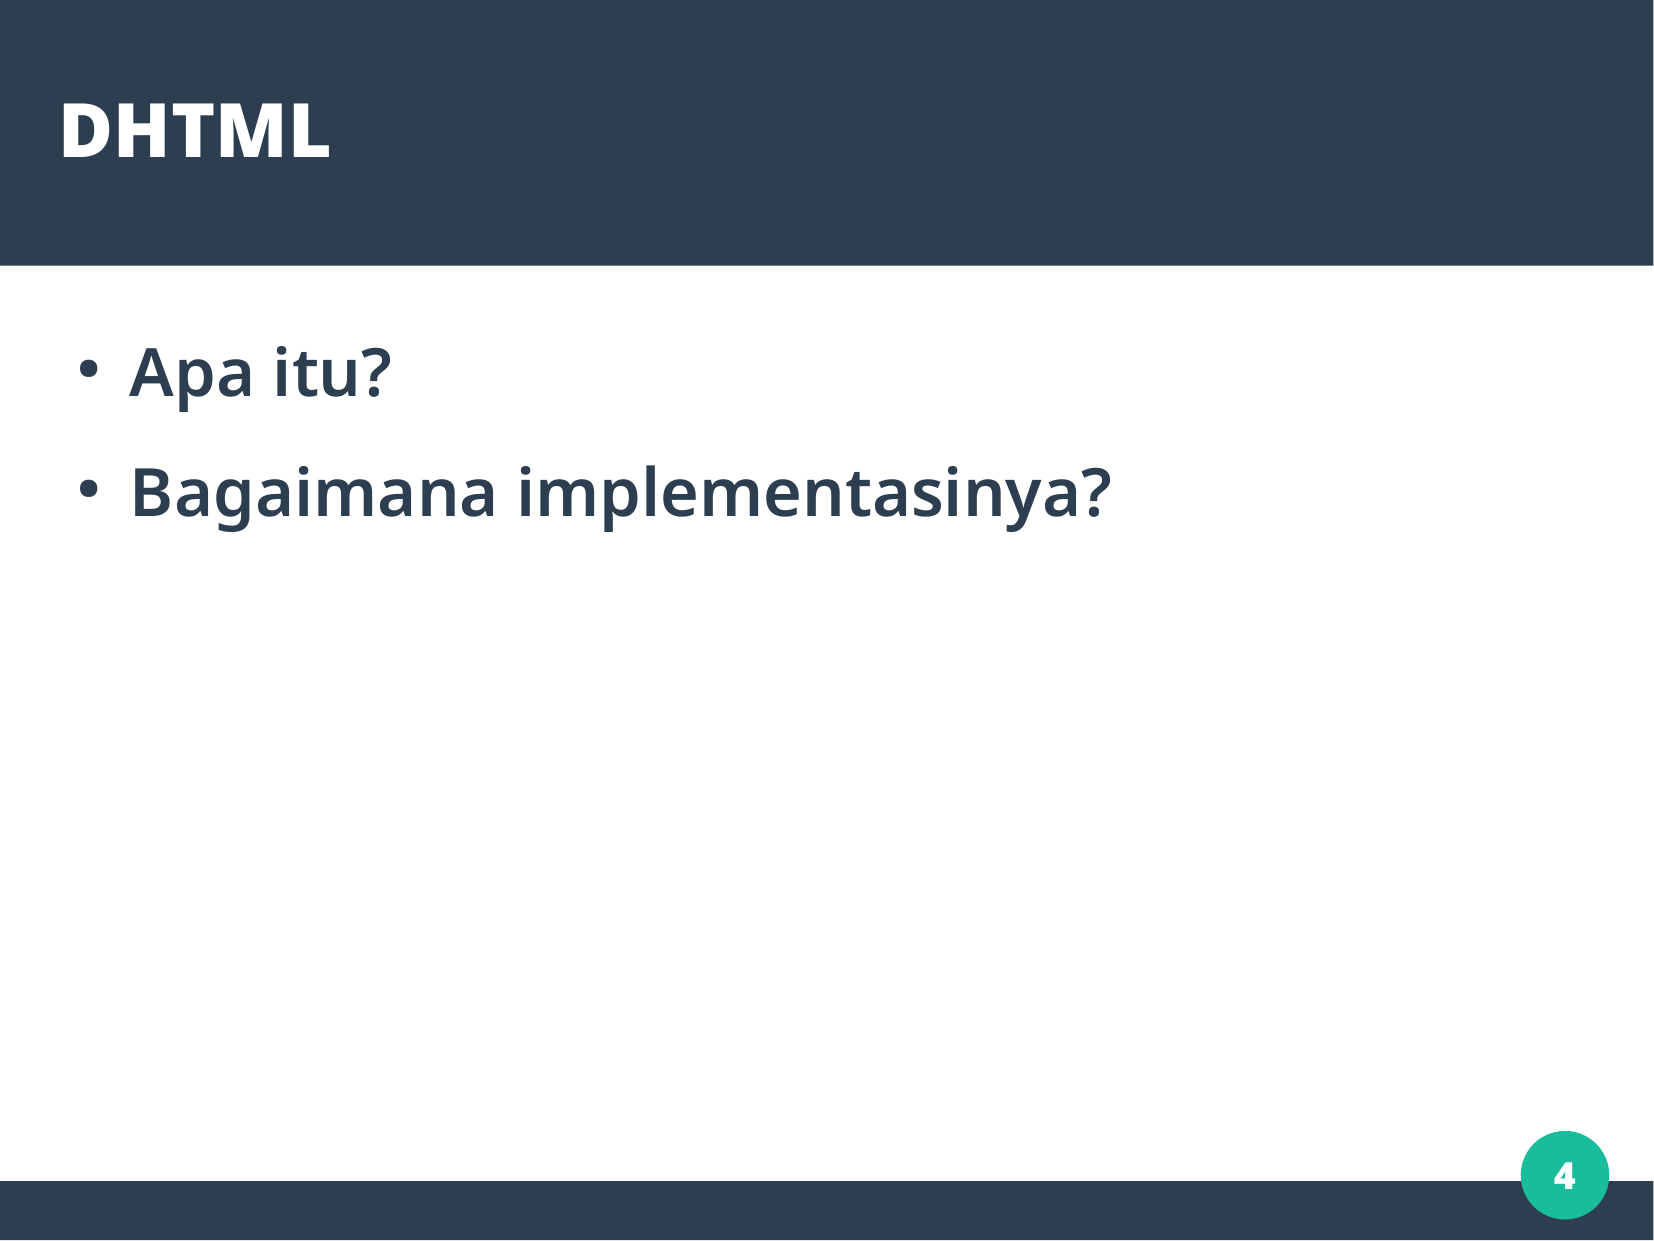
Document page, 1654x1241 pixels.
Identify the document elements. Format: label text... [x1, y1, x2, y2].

title DHTML [59, 49, 1595, 207]
list Apa itu? Bagaimana implementasinya? [59, 324, 1595, 1152]
